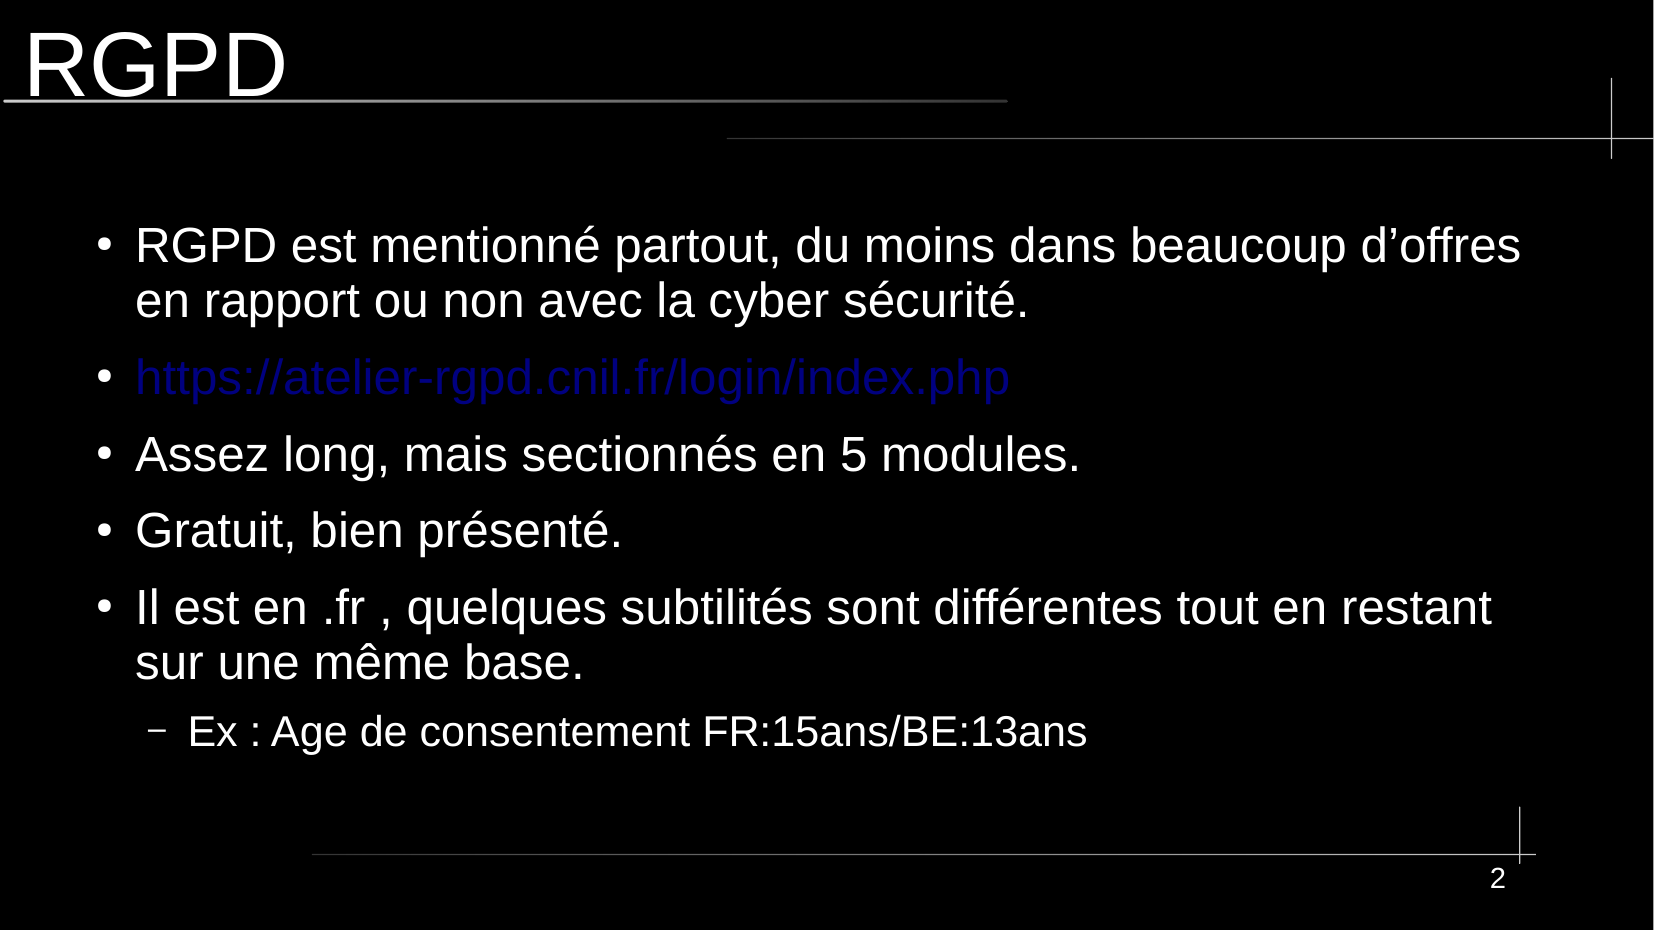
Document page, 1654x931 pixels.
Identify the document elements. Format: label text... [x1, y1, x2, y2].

title RGPD [23, 11, 1589, 119]
list RGPD est mentionné partout, du moins dans beaucoup d’offres en rapport ou non avec la cyber sécurité. https://atelier-rgpd.cnil.fr/login/index.php Assez long, mais sectionnés en 5 modules. Gratuit, bien présenté. Il est en .fr , quelques subtilités sont différentes tout en restant sur une même base. Ex : Age de consentement FR:15ans/BE:13ans [82, 217, 1571, 758]
